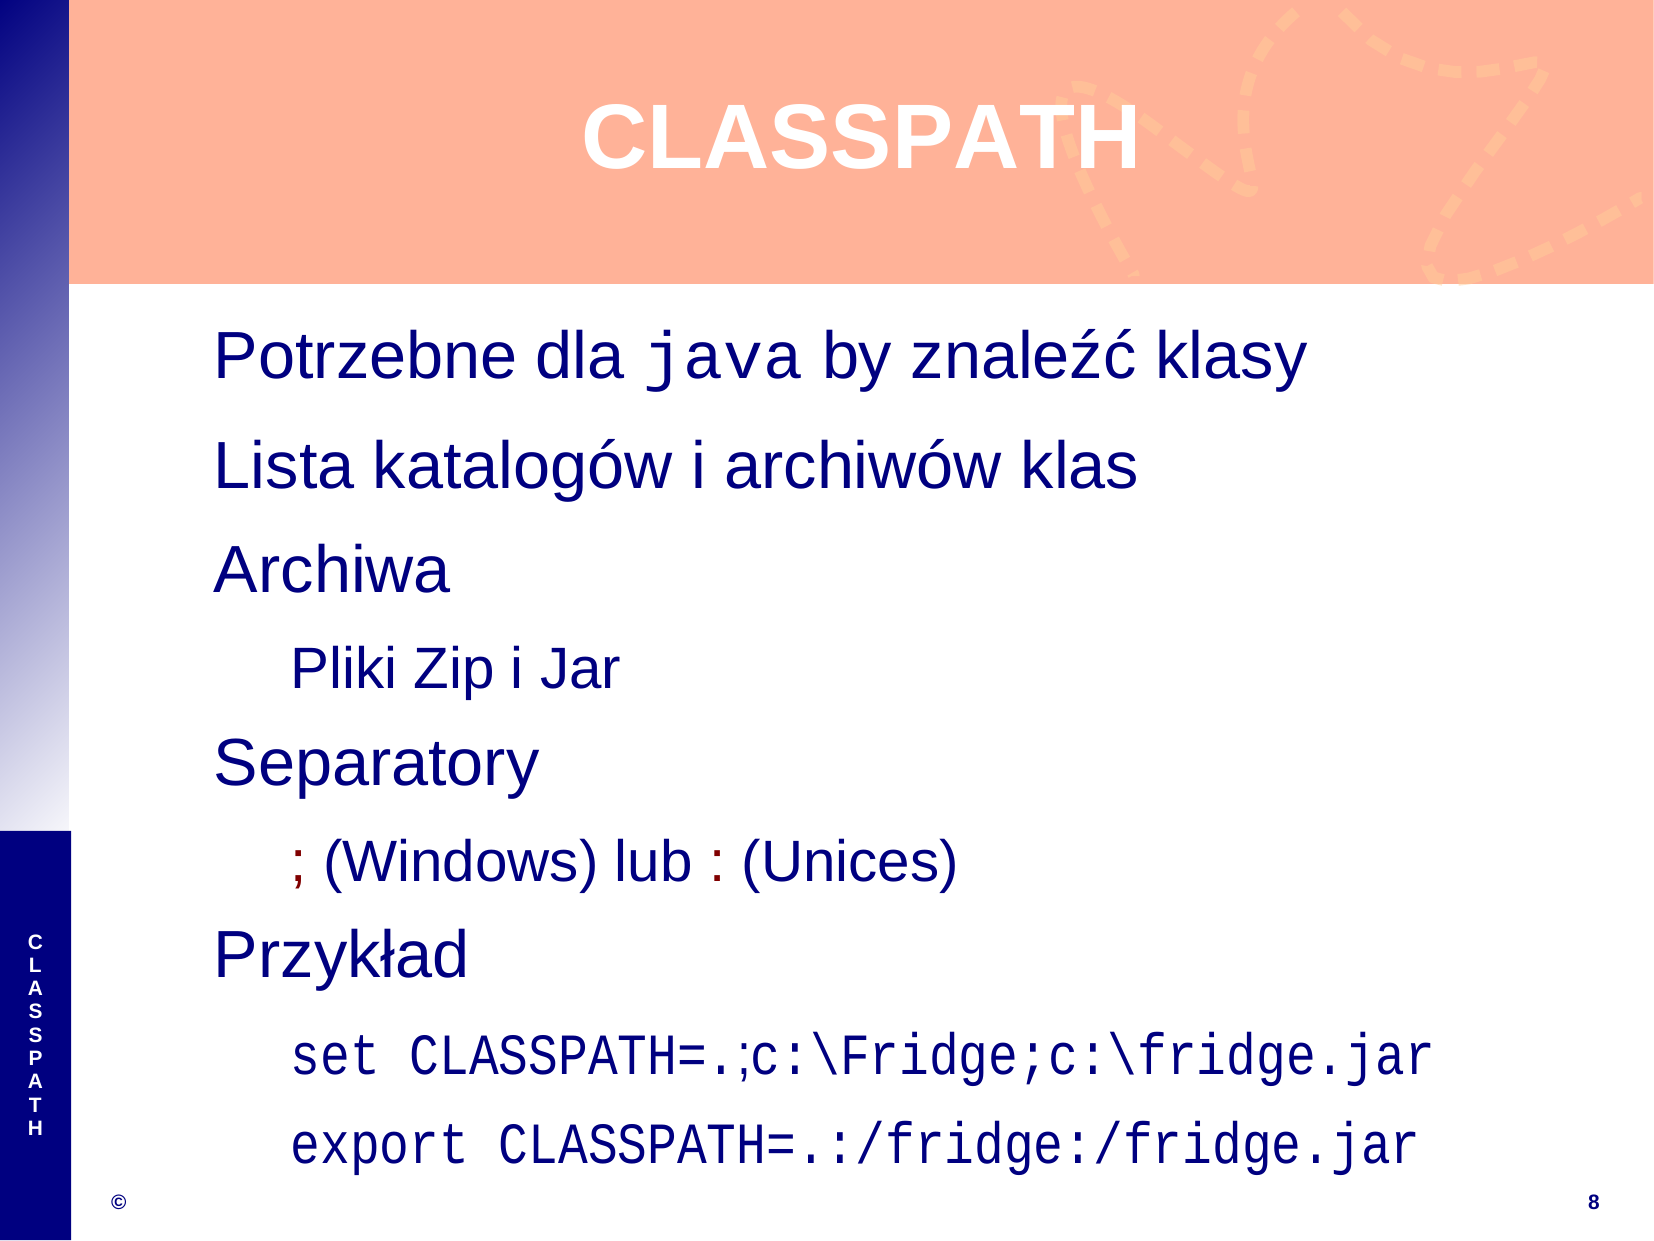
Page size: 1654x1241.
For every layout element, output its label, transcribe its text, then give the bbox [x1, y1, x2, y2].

title CLASSPATH [70, 33, 1654, 241]
text_box C L A S S P A T H [0, 829, 71, 1241]
list Potrzebne dla java by znaleźć klasy Lista katalogów i archiwów klas Archiwa Pliki Zip i Jar Separatory ; (Windows) lub : (Unices) Przykład set CLASSPATH=.;c:\Fridge;c:\fridge.jar export CLASSPATH=.:/fridge:/fridge.jar [219, 317, 1507, 1182]
